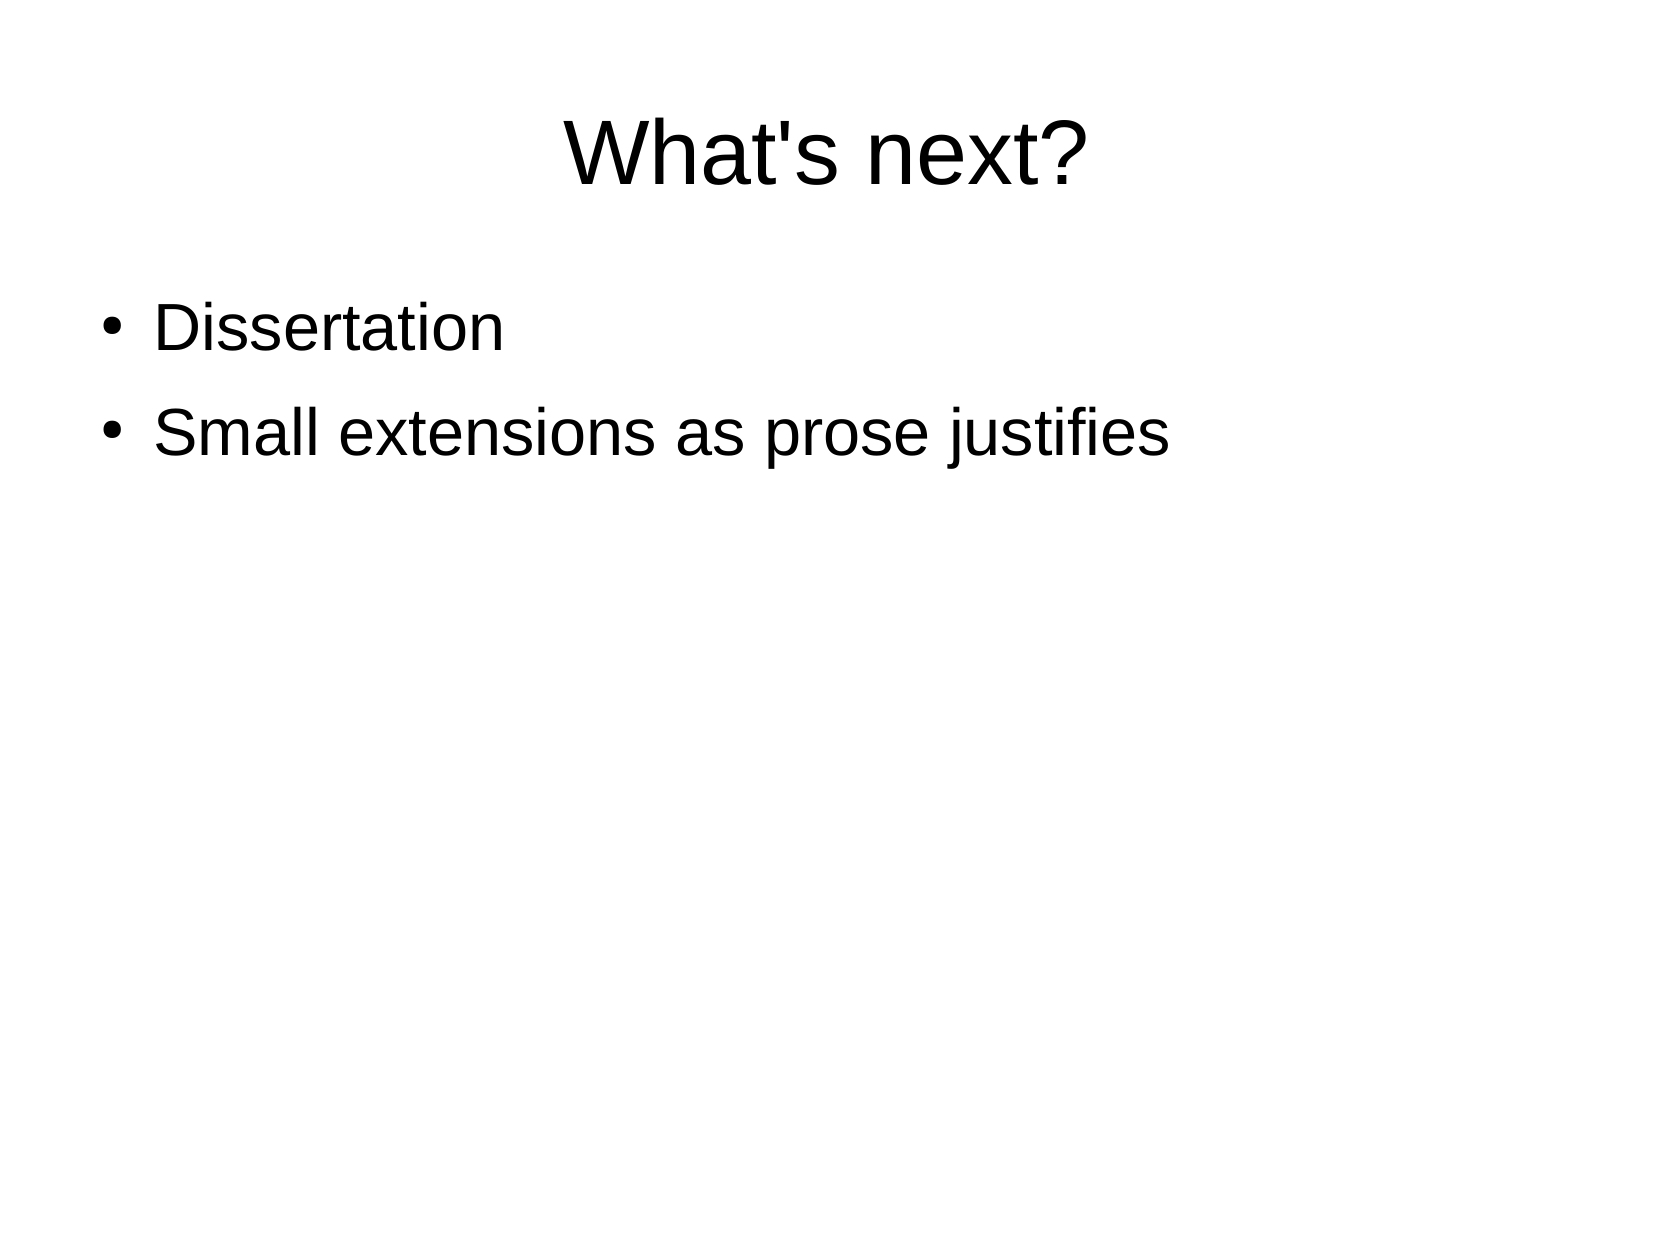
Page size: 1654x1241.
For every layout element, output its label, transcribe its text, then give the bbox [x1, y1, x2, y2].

title What's next? [82, 56, 1571, 250]
list Dissertation Small extensions as prose justifies [82, 290, 1571, 1109]
